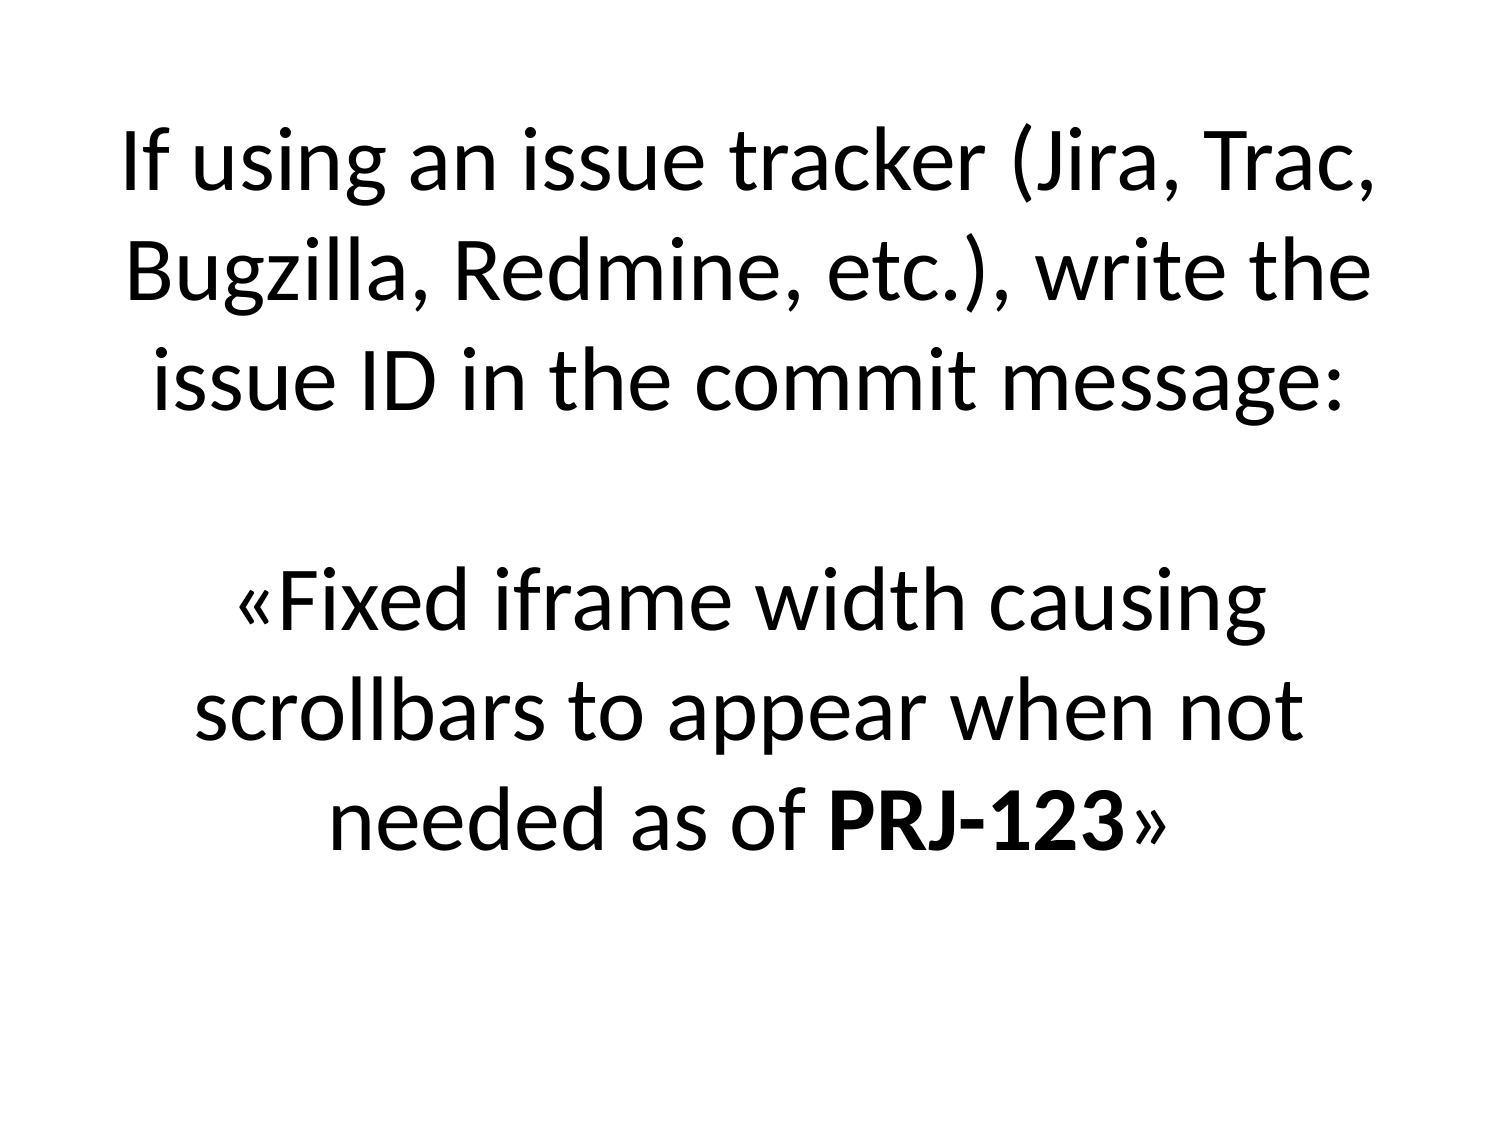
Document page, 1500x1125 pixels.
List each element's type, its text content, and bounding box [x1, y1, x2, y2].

title If using an issue tracker (Jira, Trac, Bugzilla, Redmine, etc.), write the issue ID in the commit message: «Fixed iframe width causing scrollbars to appear when not needed as of PRJ-123» [75, 91, 1426, 834]
